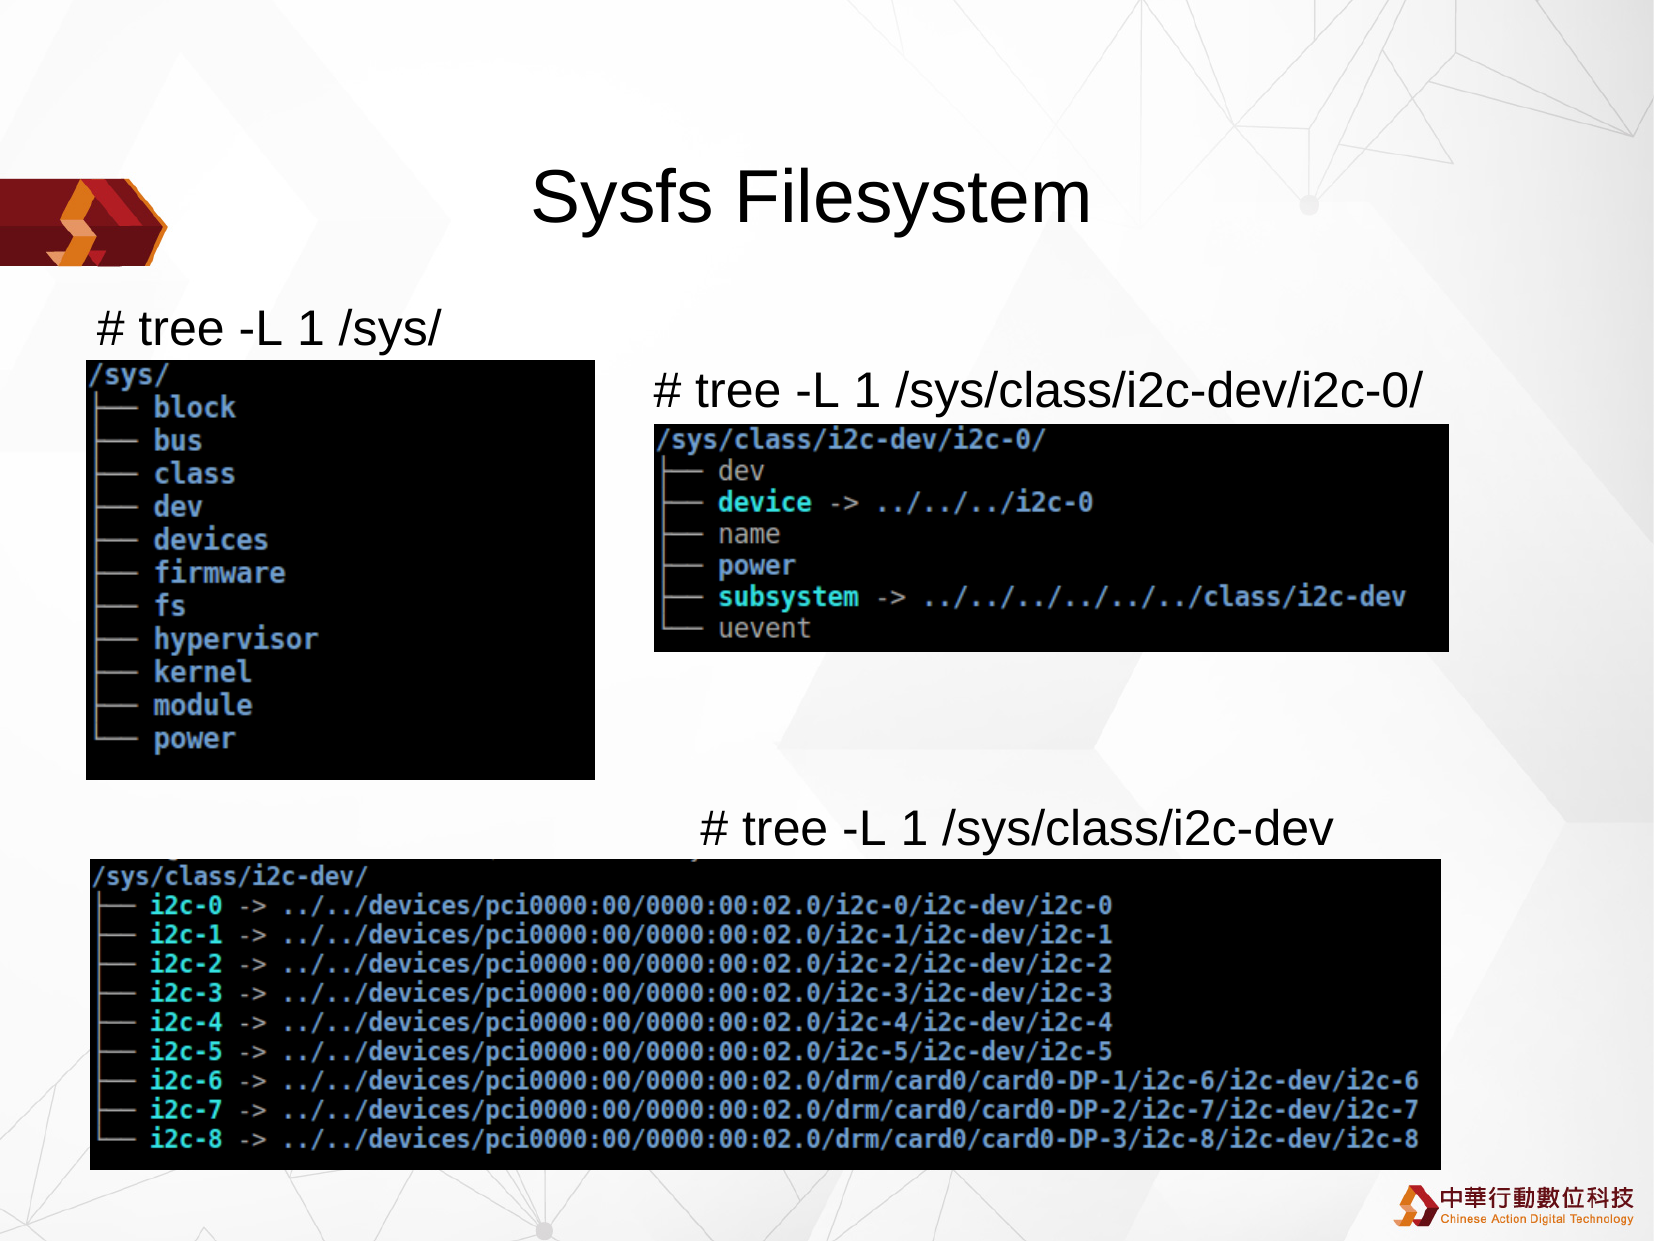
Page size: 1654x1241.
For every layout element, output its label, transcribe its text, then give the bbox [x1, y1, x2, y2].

title Sysfs Filesystem [118, 112, 1506, 281]
text_box # tree -L 1 /sys/class/i2c-dev/i2c-0/ [582, 362, 1429, 437]
text_box # tree -L 1 /sys/class/i2c-dev [629, 800, 1372, 876]
picture [0, 0, 1654, 1241]
text_box # tree -L 1 /sys/ [25, 300, 700, 375]
